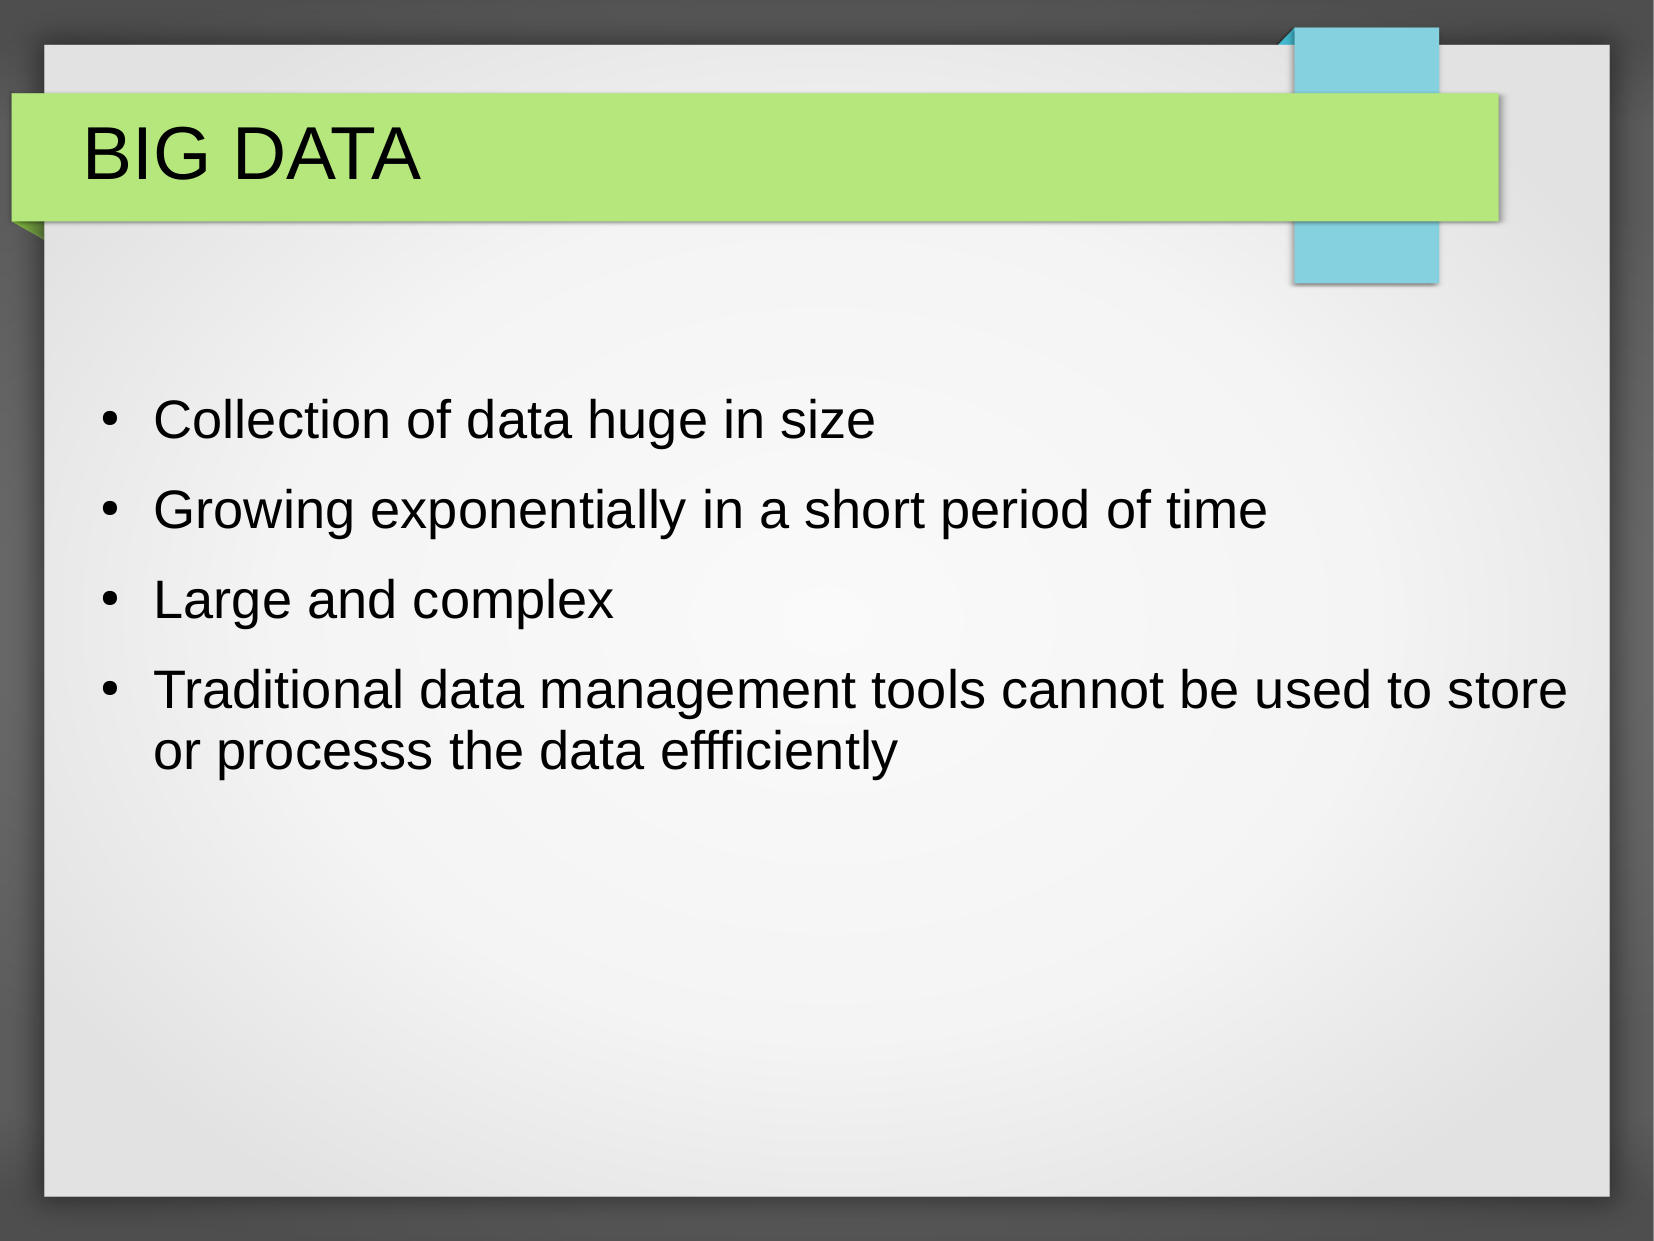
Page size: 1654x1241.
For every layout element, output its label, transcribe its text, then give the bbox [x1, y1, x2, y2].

list Collection of data huge in size Growing exponentially in a short period of time Large and complex Traditional data management tools cannot be used to store or processs the data effficiently [82, 389, 1571, 1040]
picture [0, 0, 1654, 1241]
title BIG DATA [82, 94, 1264, 213]
